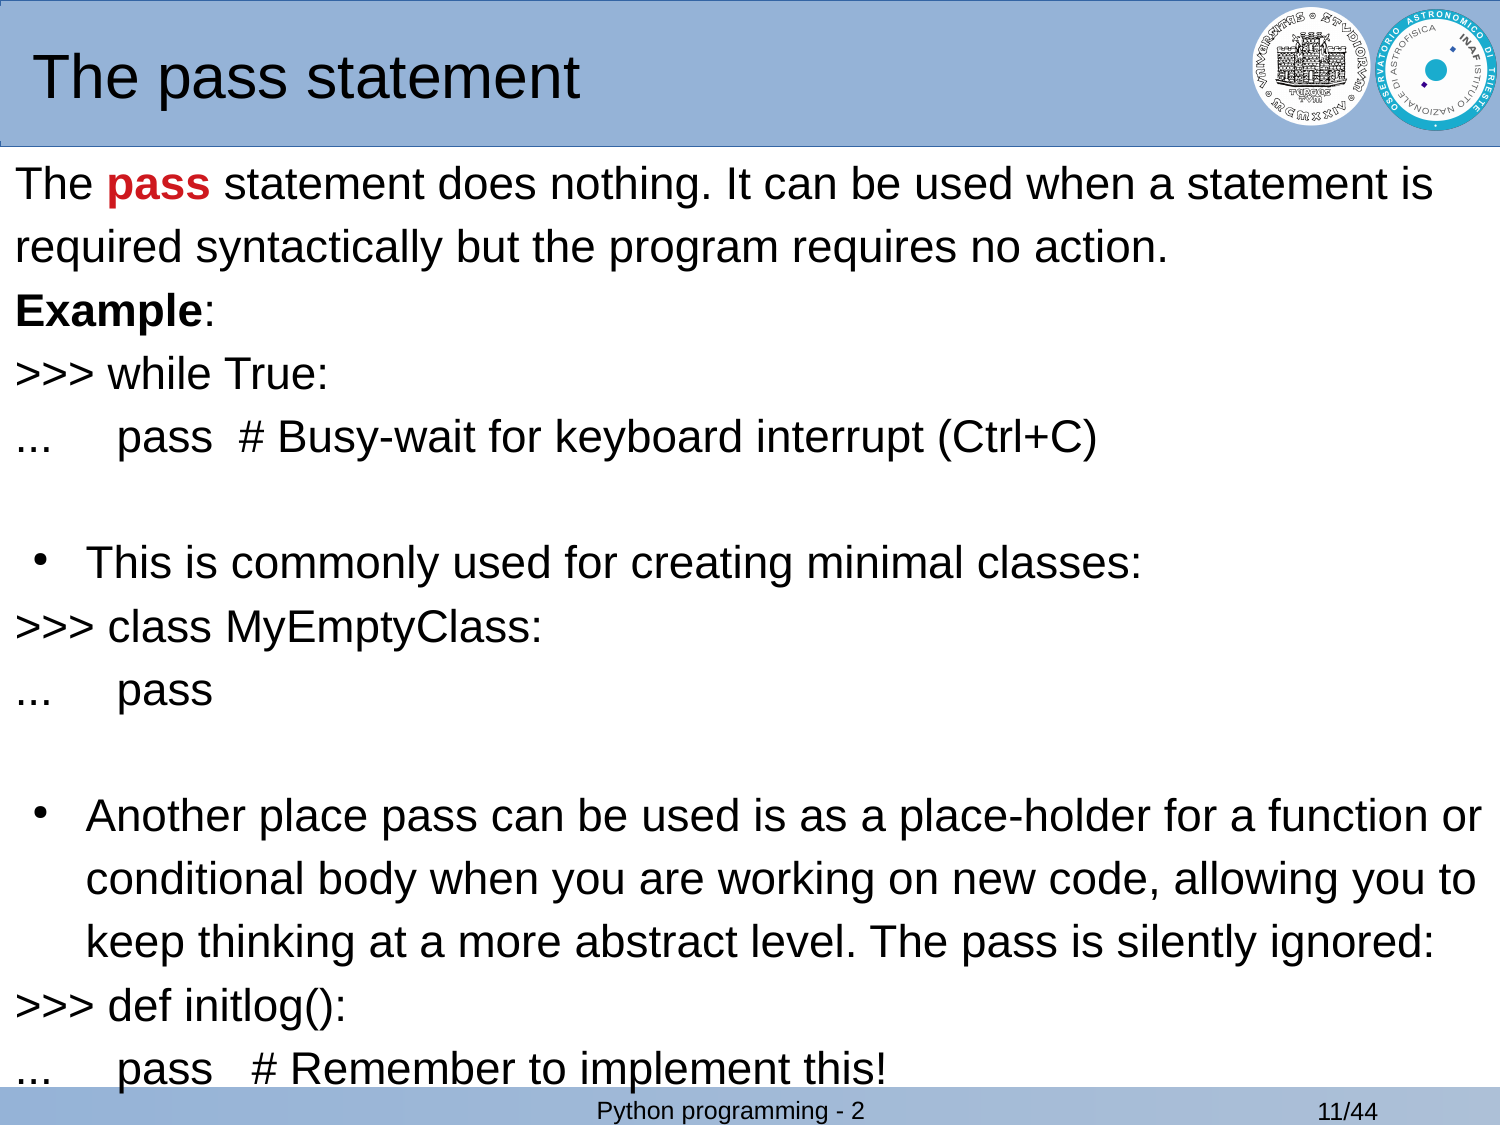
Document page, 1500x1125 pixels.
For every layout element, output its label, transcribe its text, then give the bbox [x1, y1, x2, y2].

text_box The pass statement [0, 5, 1253, 137]
picture [1253, 0, 1500, 137]
list The pass statement does nothing. It can be used when a statement is required syntactically but the program requires no action. Example: >>> while True: ... pass # Busy-wait for keyboard interrupt (Ctrl+C) This is commonly used for creating minimal classes: >>> class MyEmptyClass: ... pass Another place pass can be used is as a place-holder for a function or conditional body when you are working on new code, allowing you to keep thinking at a more abstract level. The pass is silently ignored: >>> def initlog(): ... pass # Remember to implement this! [0, 137, 1500, 1071]
